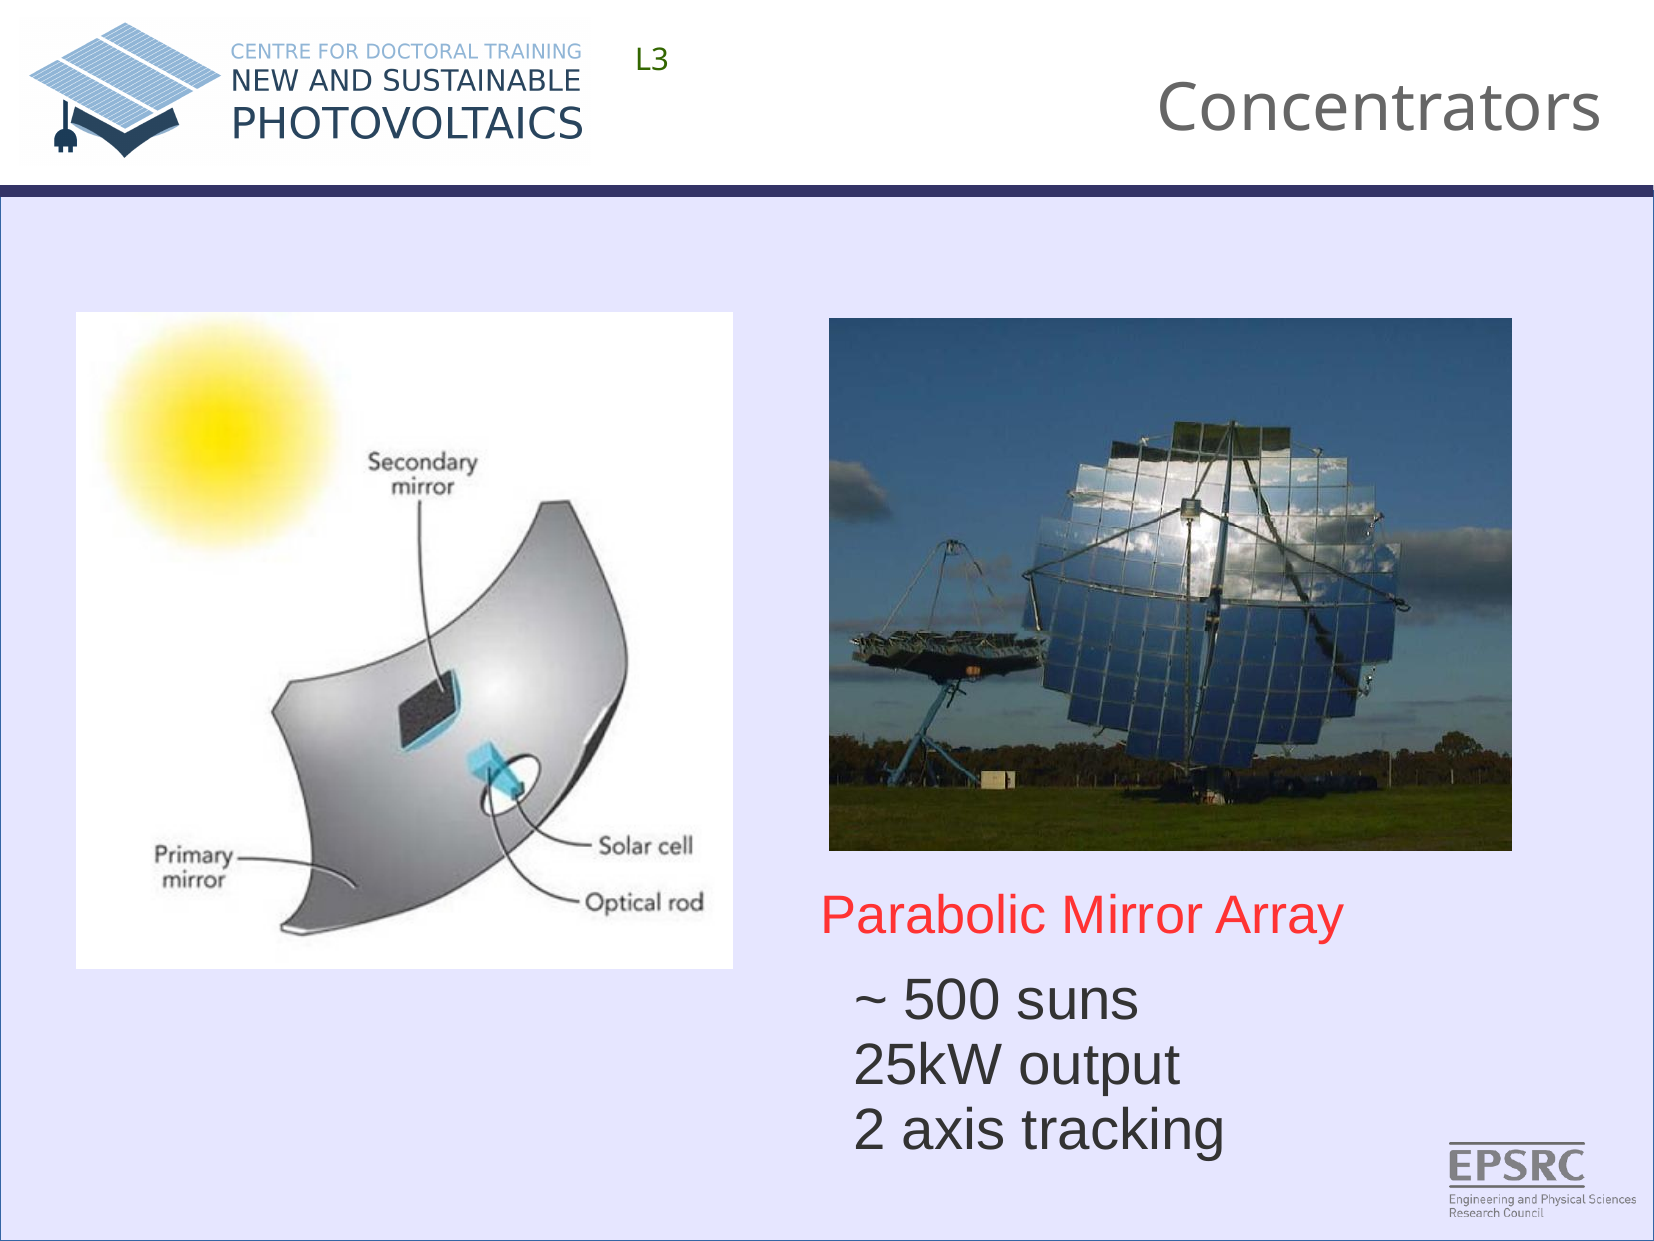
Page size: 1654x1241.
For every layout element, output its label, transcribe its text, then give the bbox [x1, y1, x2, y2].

text_box ~ 500 suns 25kW output 2 axis tracking [835, 956, 1323, 1217]
picture [829, 318, 1512, 851]
text_box Parabolic Mirror Array [803, 874, 1364, 956]
text_box Concentrators [767, 52, 1619, 142]
text_box [0, 197, 1654, 1241]
picture [19, 17, 591, 166]
picture [76, 312, 733, 969]
picture [1449, 1142, 1636, 1217]
text_box L3 [620, 29, 880, 80]
